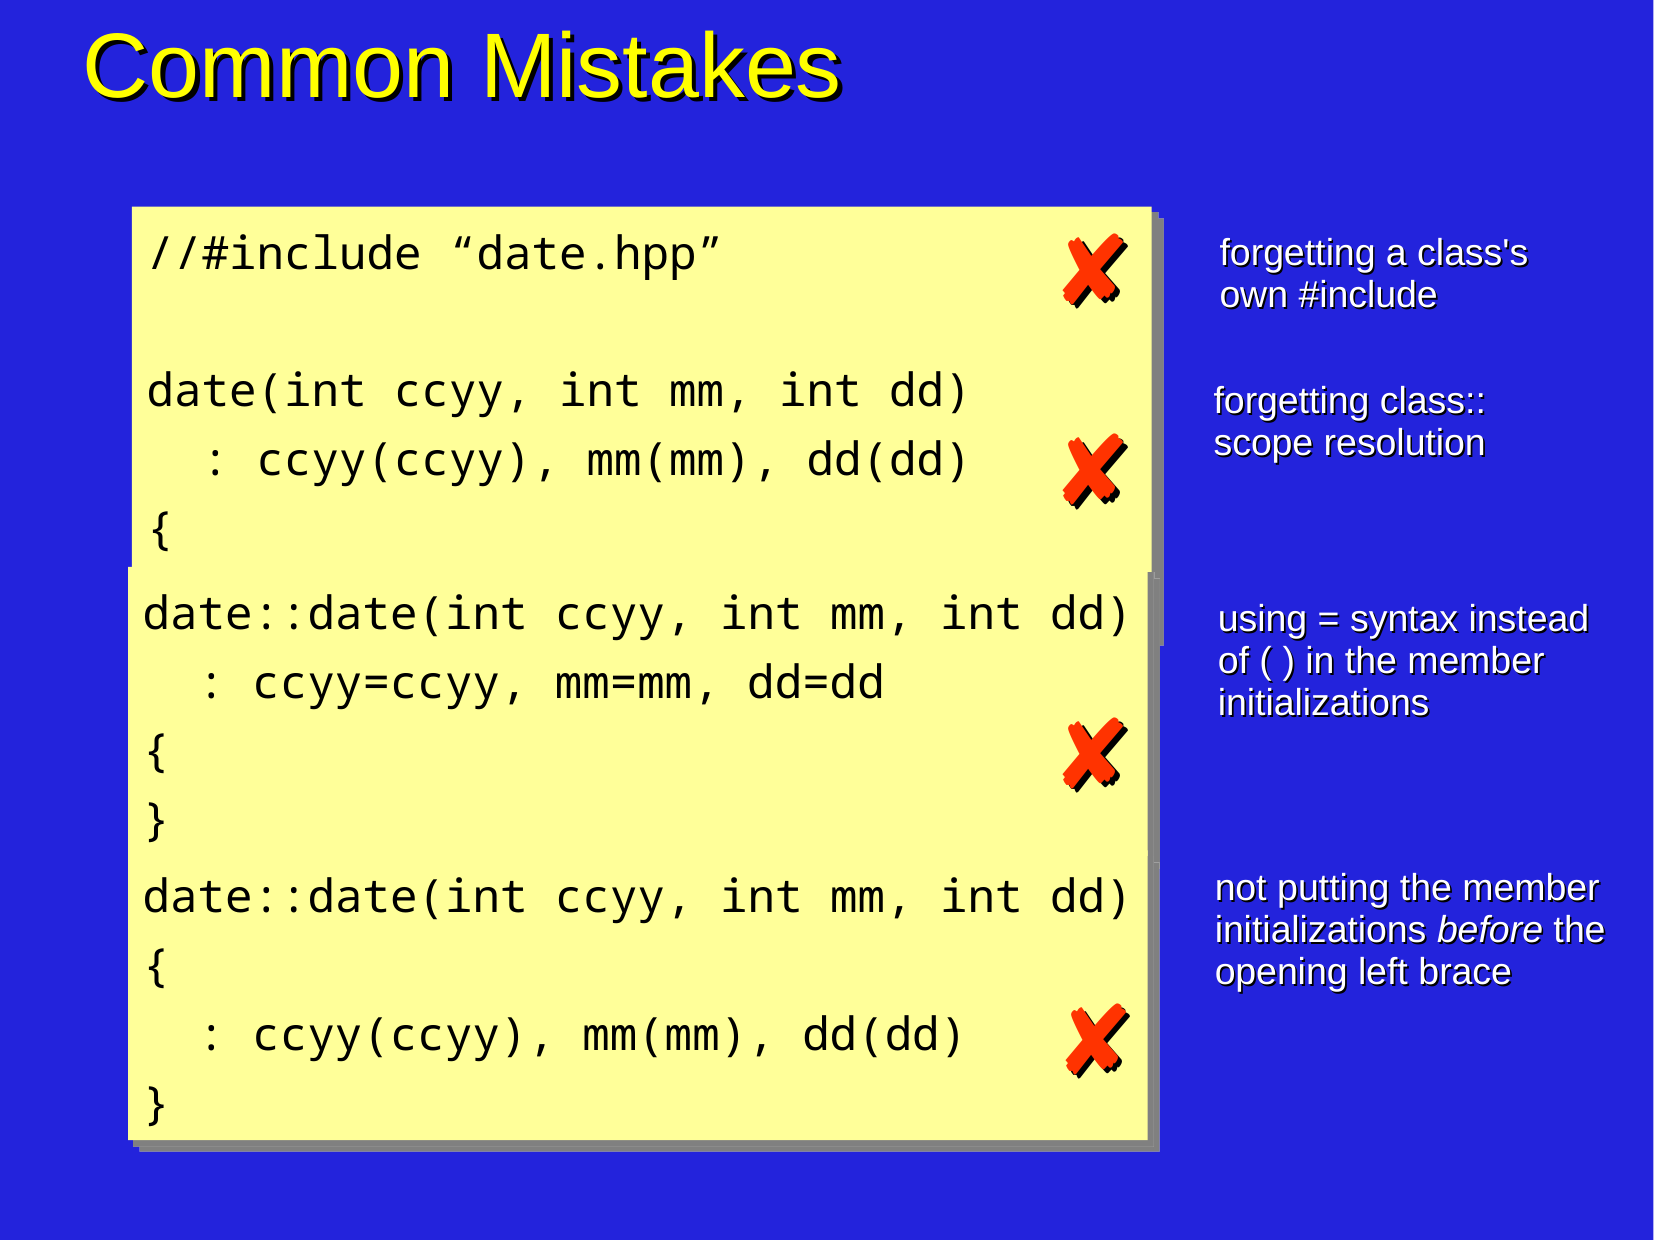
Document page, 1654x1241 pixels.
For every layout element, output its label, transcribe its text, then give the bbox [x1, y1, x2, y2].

text_box //#include “date.hpp” date(int ccyy, int mm, int dd) : ccyy(ccyy), mm(mm), dd(dd) { } [131, 206, 1152, 572]
text_box  [1036, 180, 1155, 346]
text_box using = syntax instead of ( ) in the member initializations [1203, 590, 1616, 739]
text_box date::date(int ccyy, int mm, int dd) { : ccyy(ccyy), mm(mm), dd(dd) } [128, 850, 1148, 1141]
text_box not putting the member initializations before the opening left brace [1200, 859, 1622, 1007]
text_box forgetting a class's own #include [1204, 224, 1555, 373]
title Common Mistakes [82, 2, 1571, 130]
text_box  [1036, 665, 1155, 830]
text_box  [1039, 950, 1158, 1116]
text_box forgetting class:: scope resolution [1198, 372, 1502, 520]
text_box date::date(int ccyy, int mm, int dd) : ccyy=ccyy, mm=mm, dd=dd { } [128, 566, 1148, 850]
text_box  [1036, 381, 1155, 547]
